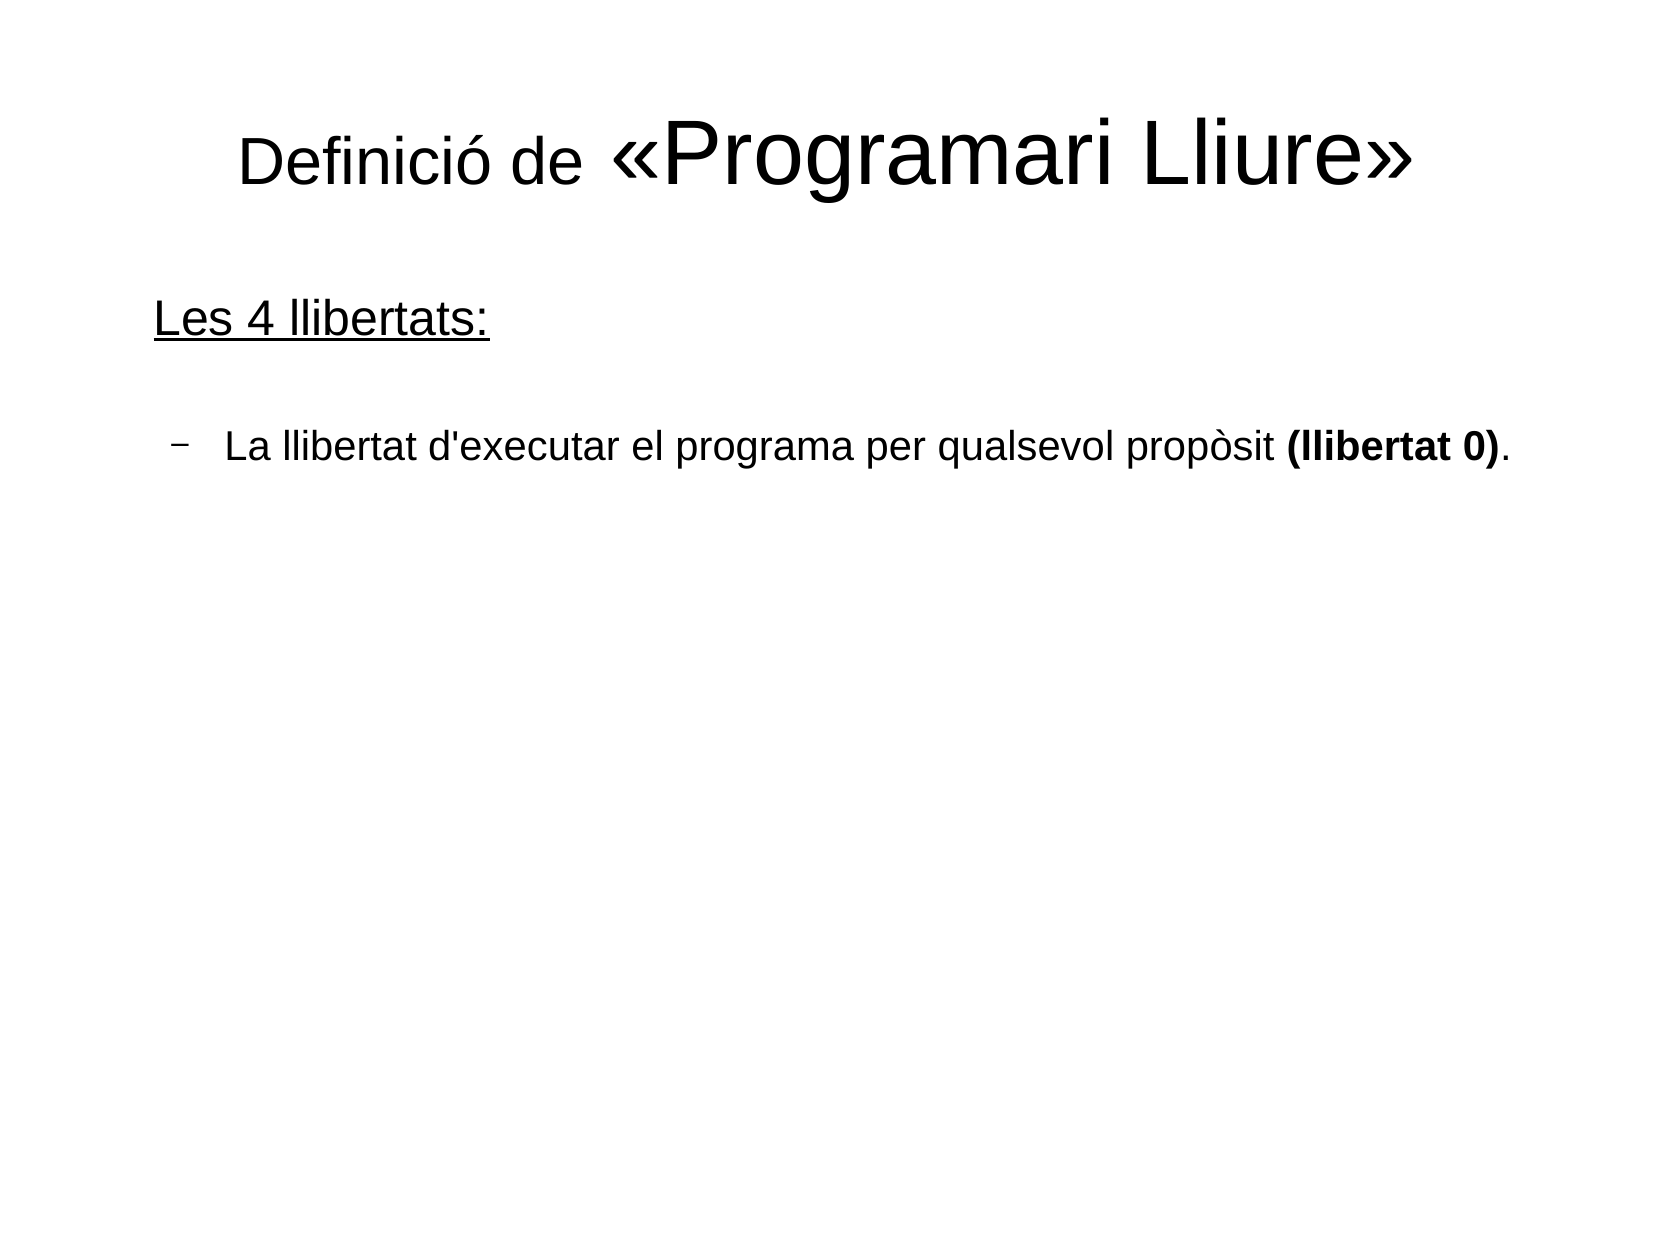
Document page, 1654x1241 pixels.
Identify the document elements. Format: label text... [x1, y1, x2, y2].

title Definició de «Programari Lliure» [82, 49, 1571, 257]
list Les 4 llibertats: La llibertat d'executar el programa per qualsevol propòsit (llibertat 0). [82, 290, 1554, 1123]
